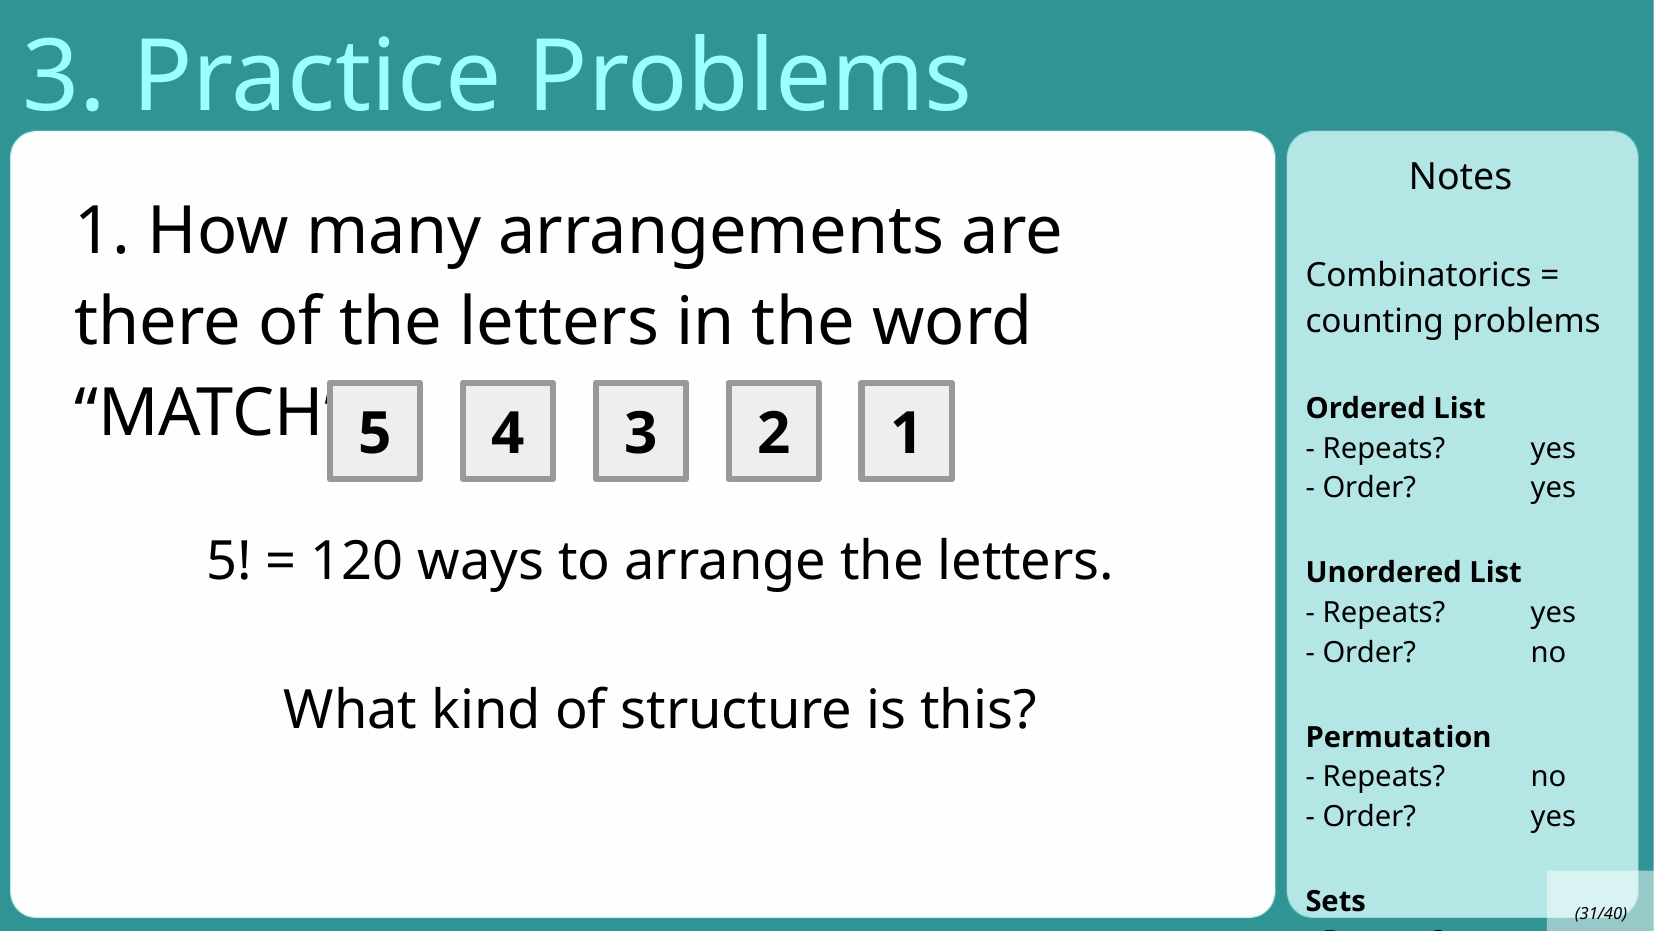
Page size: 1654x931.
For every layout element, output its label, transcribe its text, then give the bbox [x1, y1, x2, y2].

text_box (<number>/40) [1546, 877, 1654, 931]
text_box 5! = 120 ways to arrange the letters. What kind of structure is this? [72, 522, 1249, 857]
text_box 4 [462, 382, 553, 480]
text_box 1 [861, 382, 952, 480]
text_box 1. How many arrangements are there of the letters in the word “MATCH”? [74, 182, 1244, 371]
picture [0, 0, 1654, 931]
text_box 5 [330, 382, 421, 480]
text_box Notes Combinatorics = counting problems Ordered List - Repeats? yes - Order? yes Unordered List - Repeats? yes - Order? no Permutation - Repeats? no - Order? yes Sets - Repeats? no - Order? no [1290, 141, 1631, 858]
text_box 2 [728, 382, 819, 480]
title 3. Practice Problems [22, 13, 1511, 130]
text_box 3 [595, 382, 686, 480]
